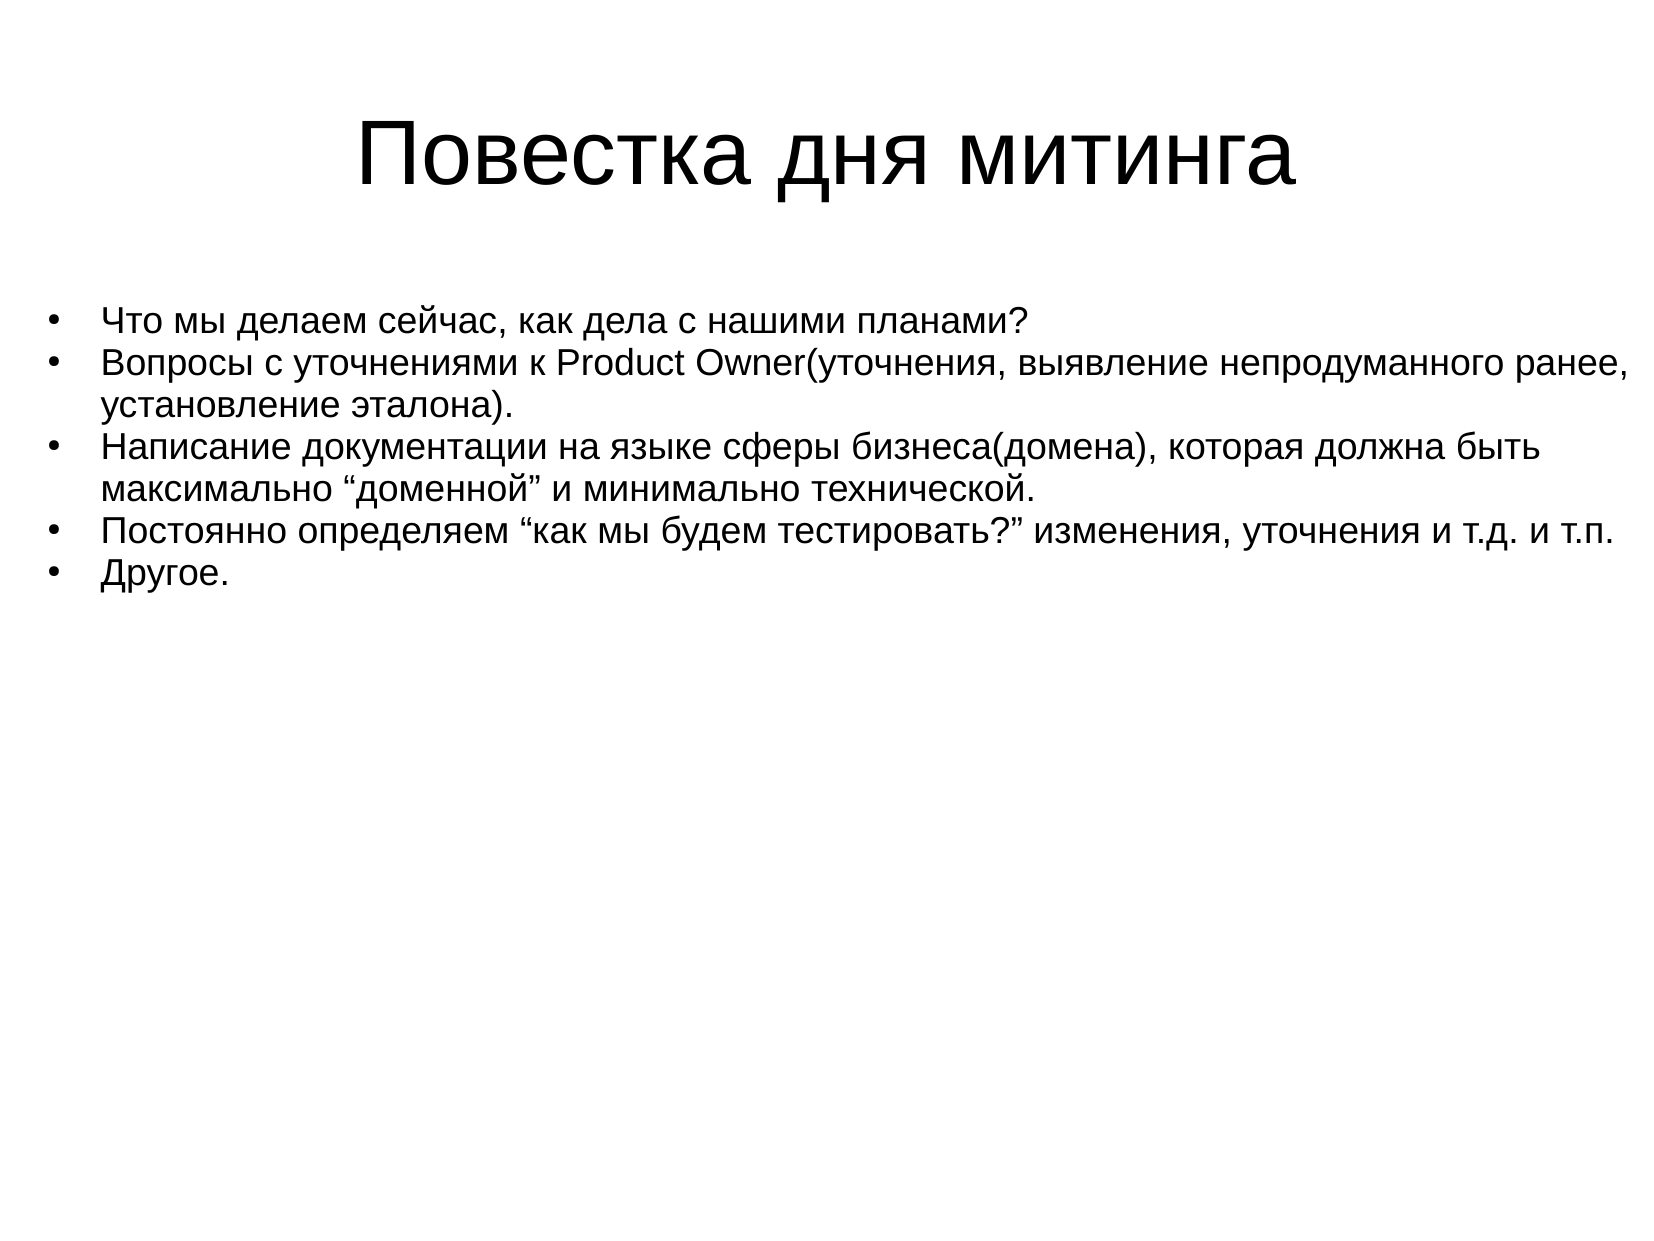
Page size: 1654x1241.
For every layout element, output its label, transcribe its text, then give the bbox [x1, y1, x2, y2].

title Повестка дня митинга [82, 49, 1571, 257]
text_box Что мы делаем сейчас, как дела с нашими планами? Вопросы с уточнениями к Product Owner(уточнения, выявление непродуманного ранее, установление эталона). Написание документации на языке сферы бизнеса(домена), которая должна быть максимально “доменной” и минимально технической. Постоянно определяем “как мы будем тестировать?” изменения, уточнения и т.д. и т.п. Другое. [15, 292, 1646, 716]
